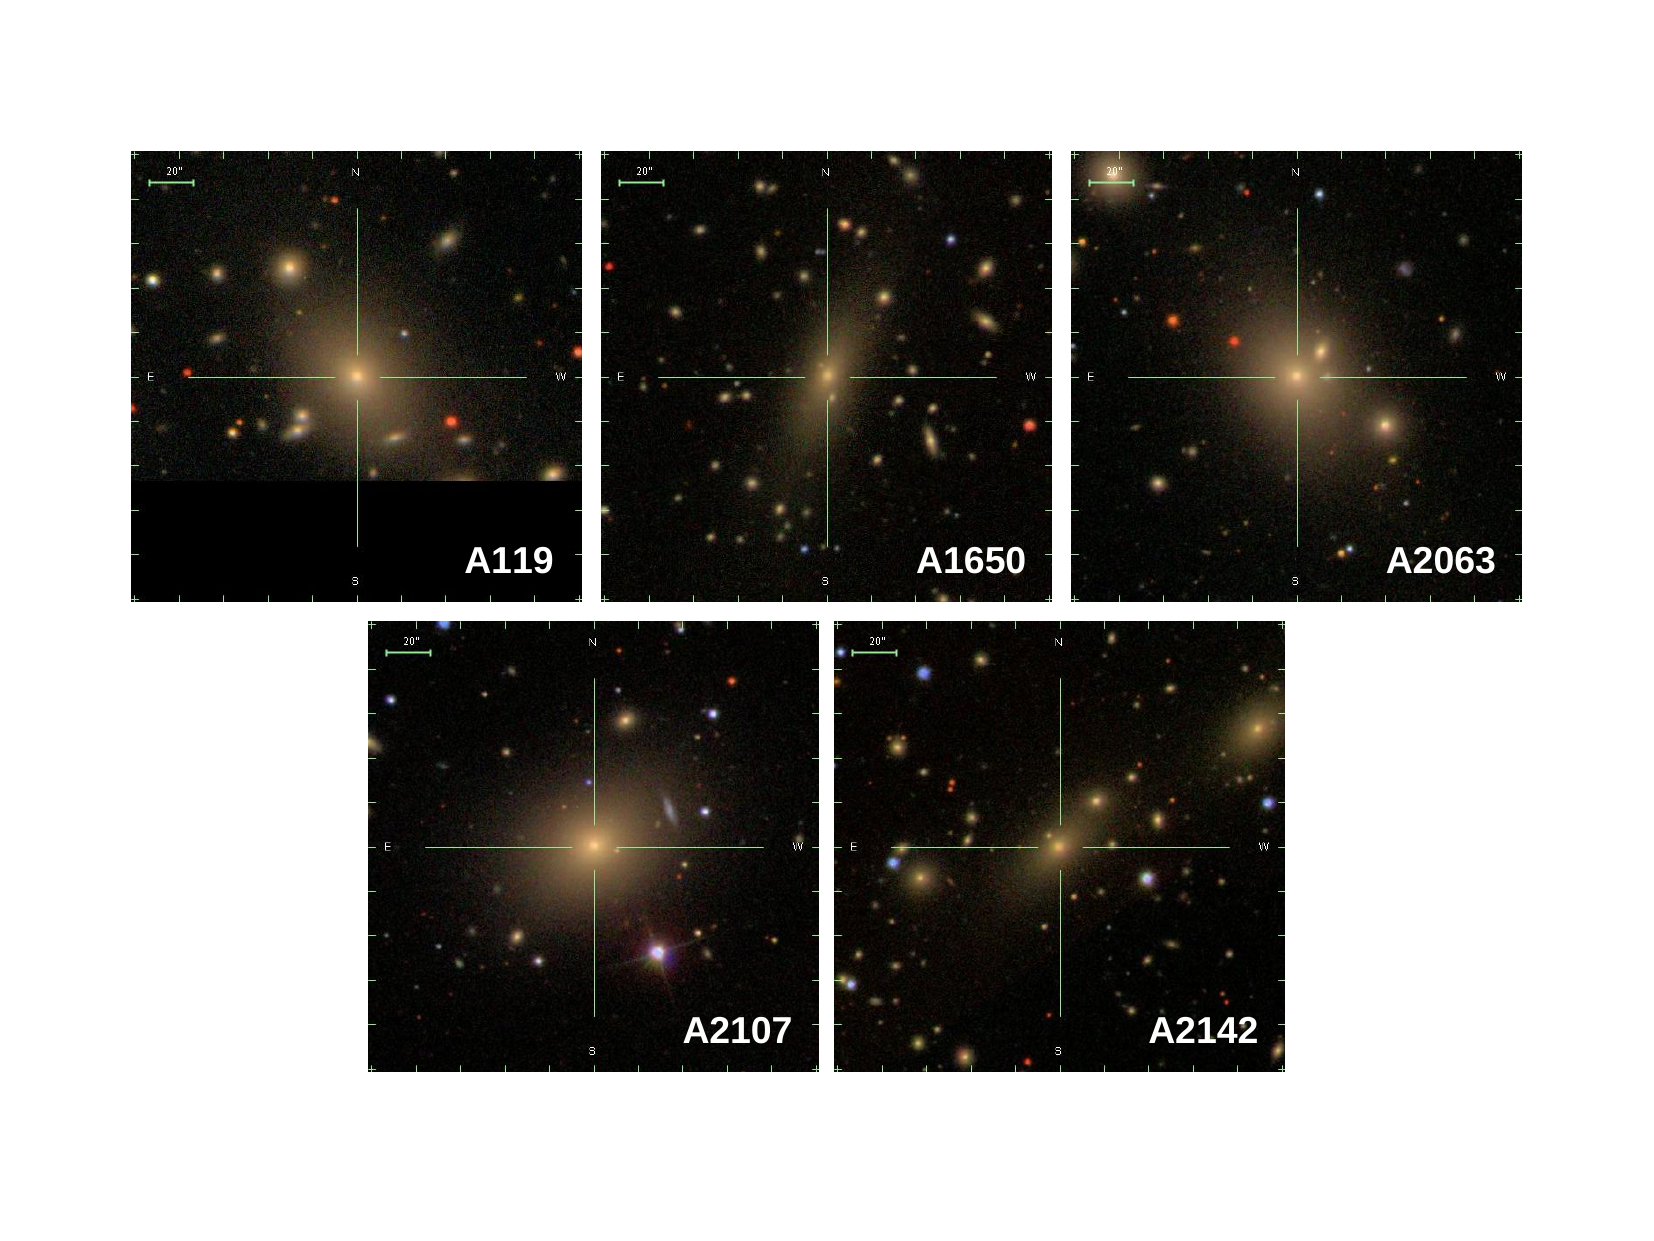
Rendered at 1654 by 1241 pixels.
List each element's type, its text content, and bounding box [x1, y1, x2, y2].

picture [601, 151, 1052, 602]
text_box A2142 [1133, 1002, 1274, 1060]
text_box A1650 [901, 532, 1042, 590]
text_box A2107 [667, 1002, 808, 1060]
text_box A2063 [1371, 532, 1511, 590]
text_box A119 [449, 532, 569, 590]
picture [368, 621, 819, 1072]
picture [1071, 151, 1522, 602]
picture [834, 621, 1285, 1072]
picture [131, 151, 582, 602]
